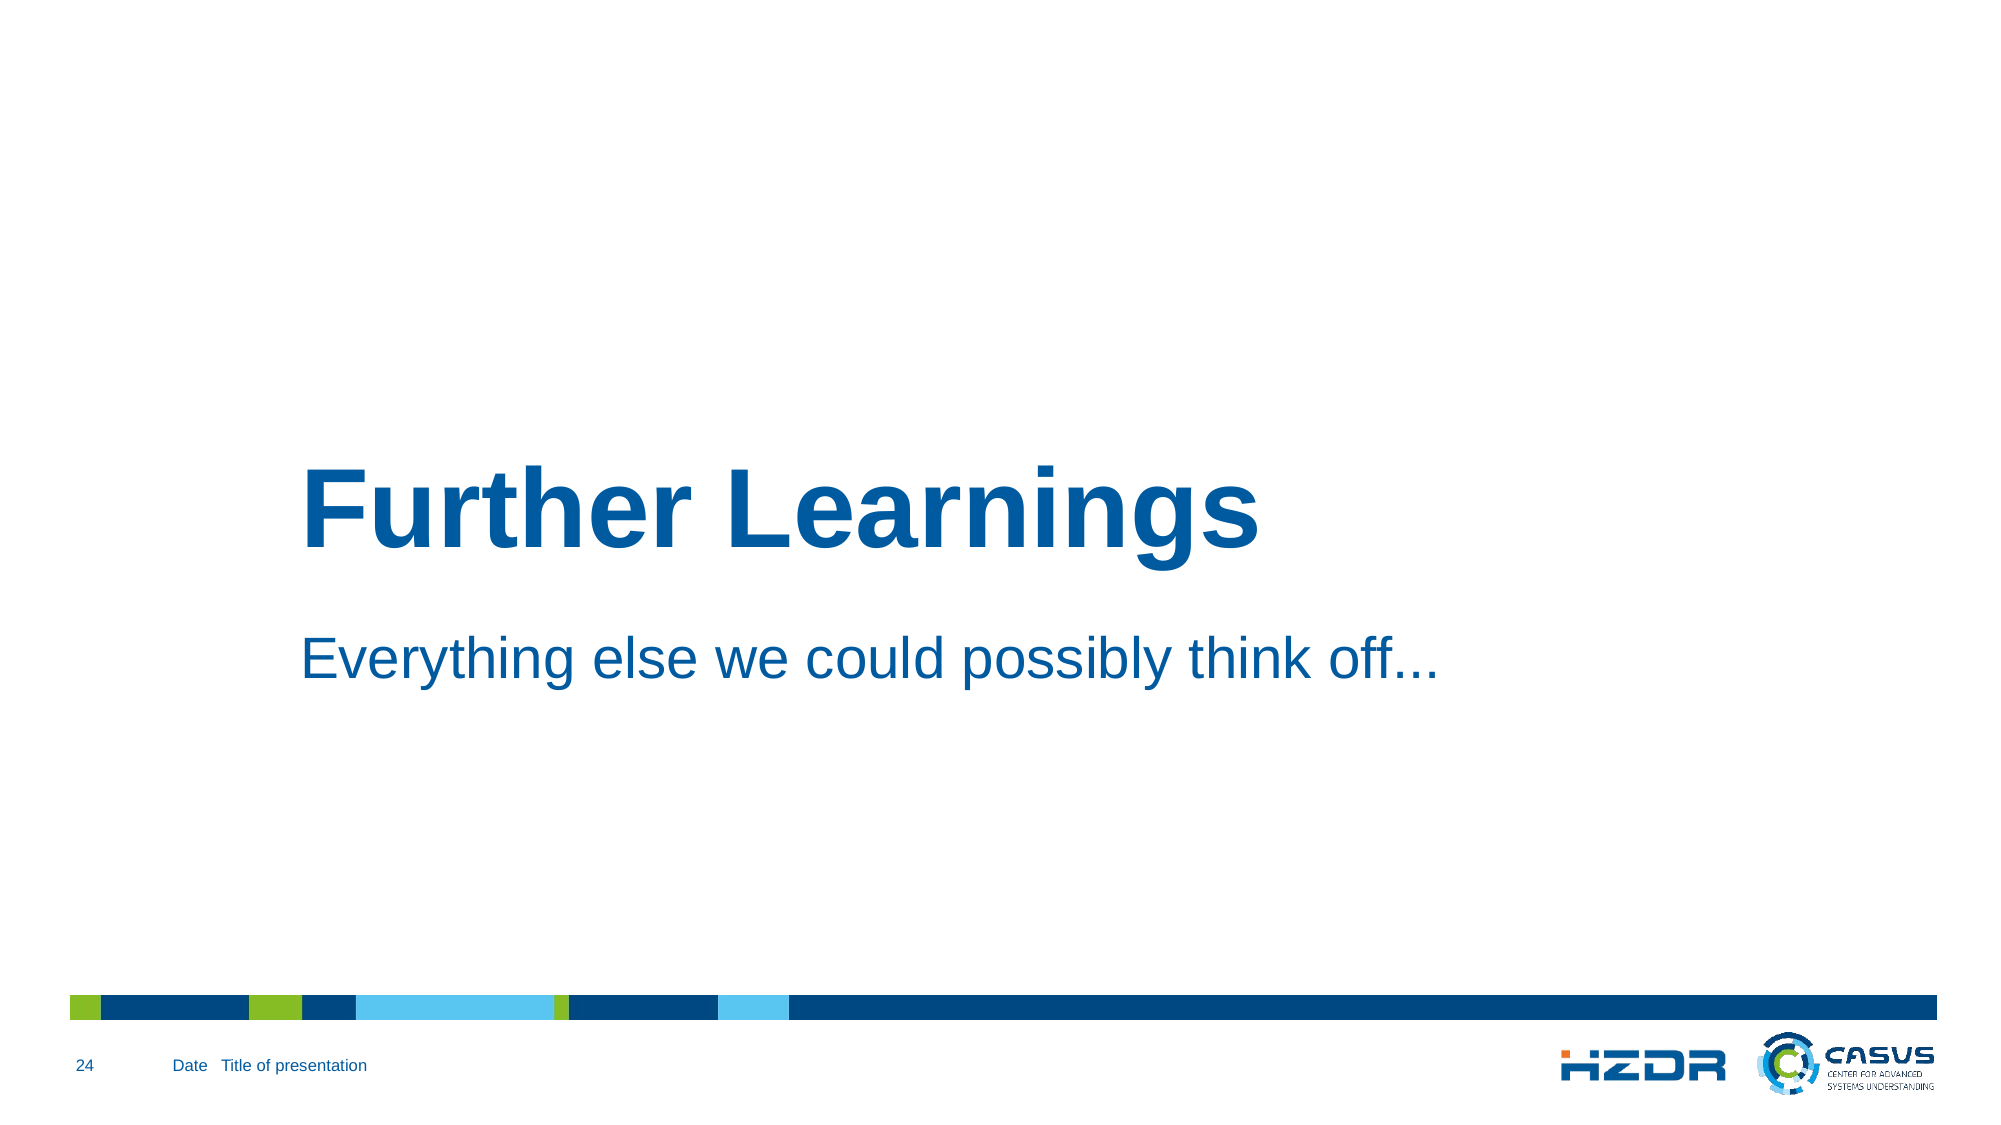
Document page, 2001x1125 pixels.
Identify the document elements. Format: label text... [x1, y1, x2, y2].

slide_number Date [107, 1034, 208, 1095]
picture [70, 995, 101, 1020]
picture [572, 995, 1937, 1020]
picture [1757, 1032, 1934, 1095]
subtitle Everything else we could possibly think off... [300, 620, 1651, 751]
title Further Learnings [300, 450, 1651, 610]
picture [104, 995, 569, 1020]
picture [1560, 1049, 1726, 1081]
